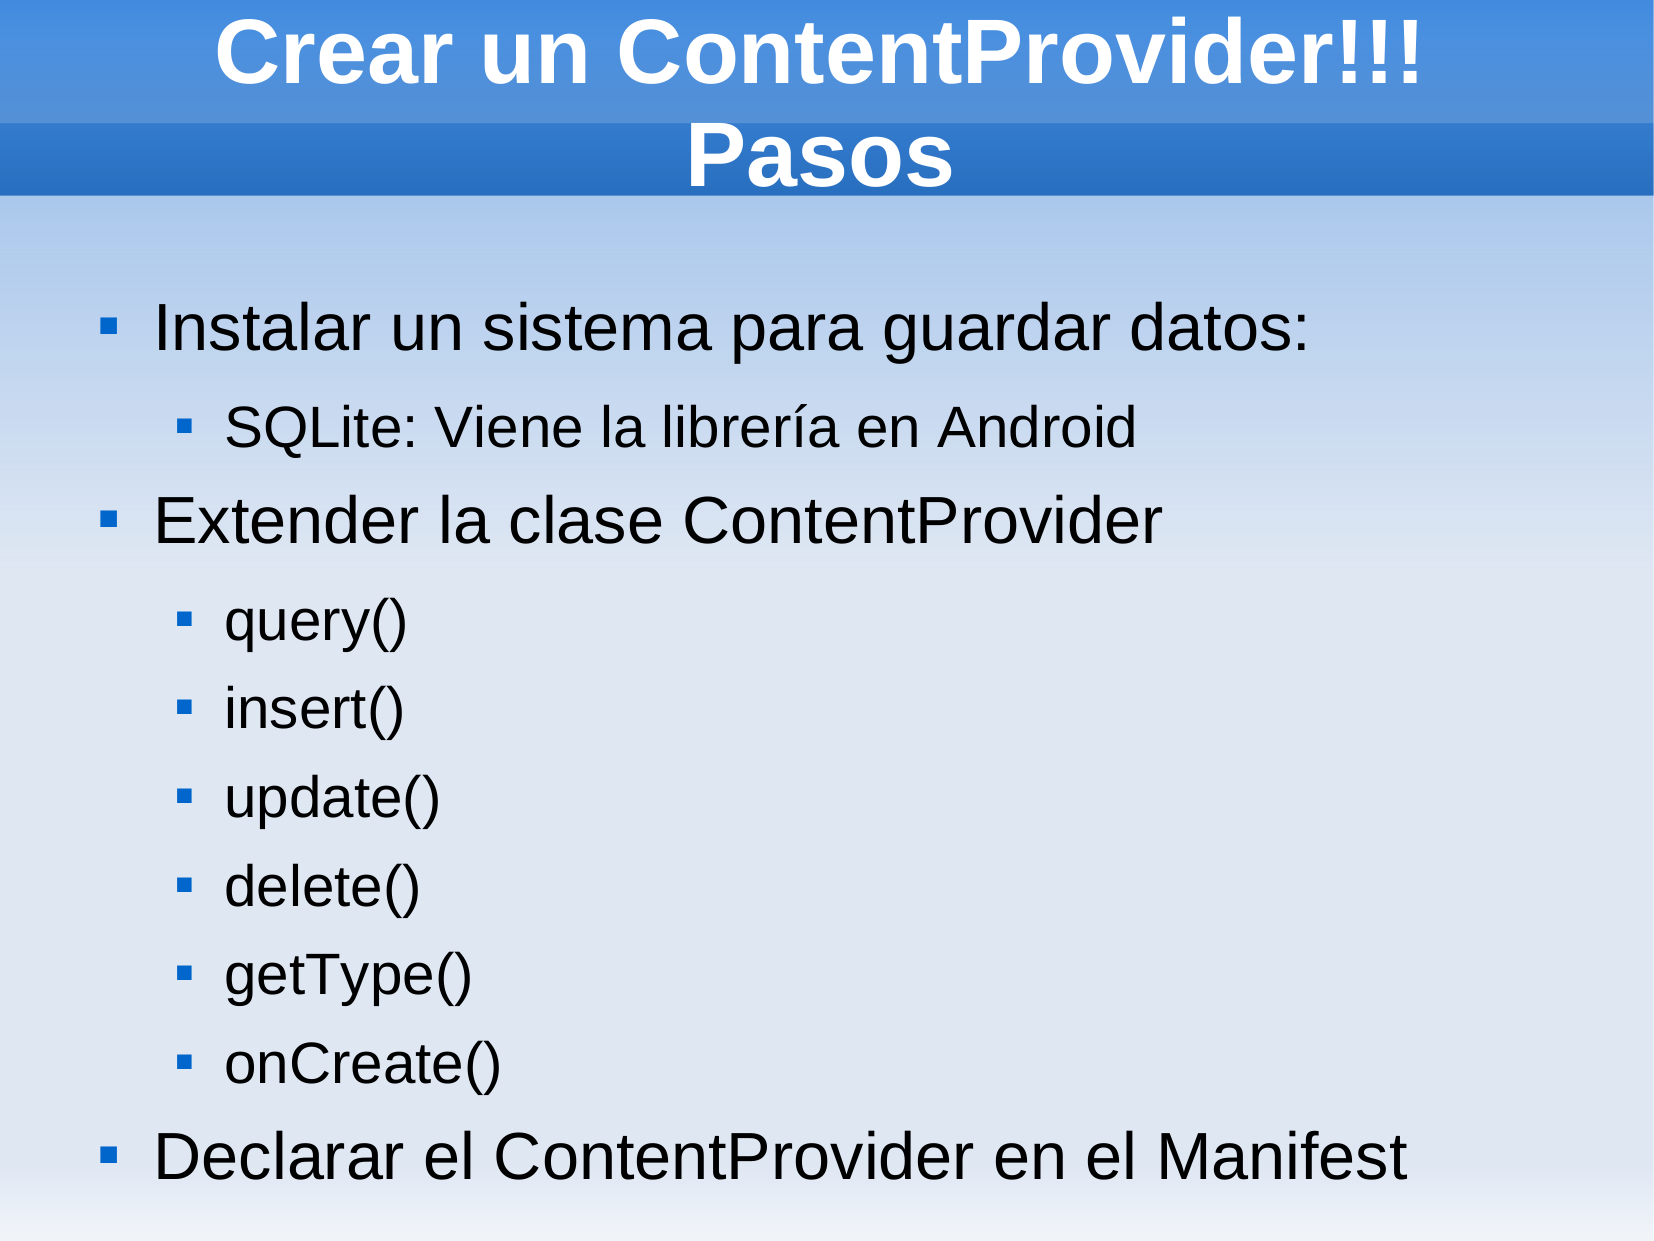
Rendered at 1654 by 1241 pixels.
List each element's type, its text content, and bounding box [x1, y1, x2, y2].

title Crear un ContentProvider!!! Pasos [76, 0, 1565, 208]
list Instalar un sistema para guardar datos: SQLite: Viene la librería en Android Extender la clase ContentProvider query() insert() update() delete() getType() onCreate() Declarar el ContentProvider en el Manifest [82, 290, 1571, 1195]
picture [0, 0, 1654, 1241]
